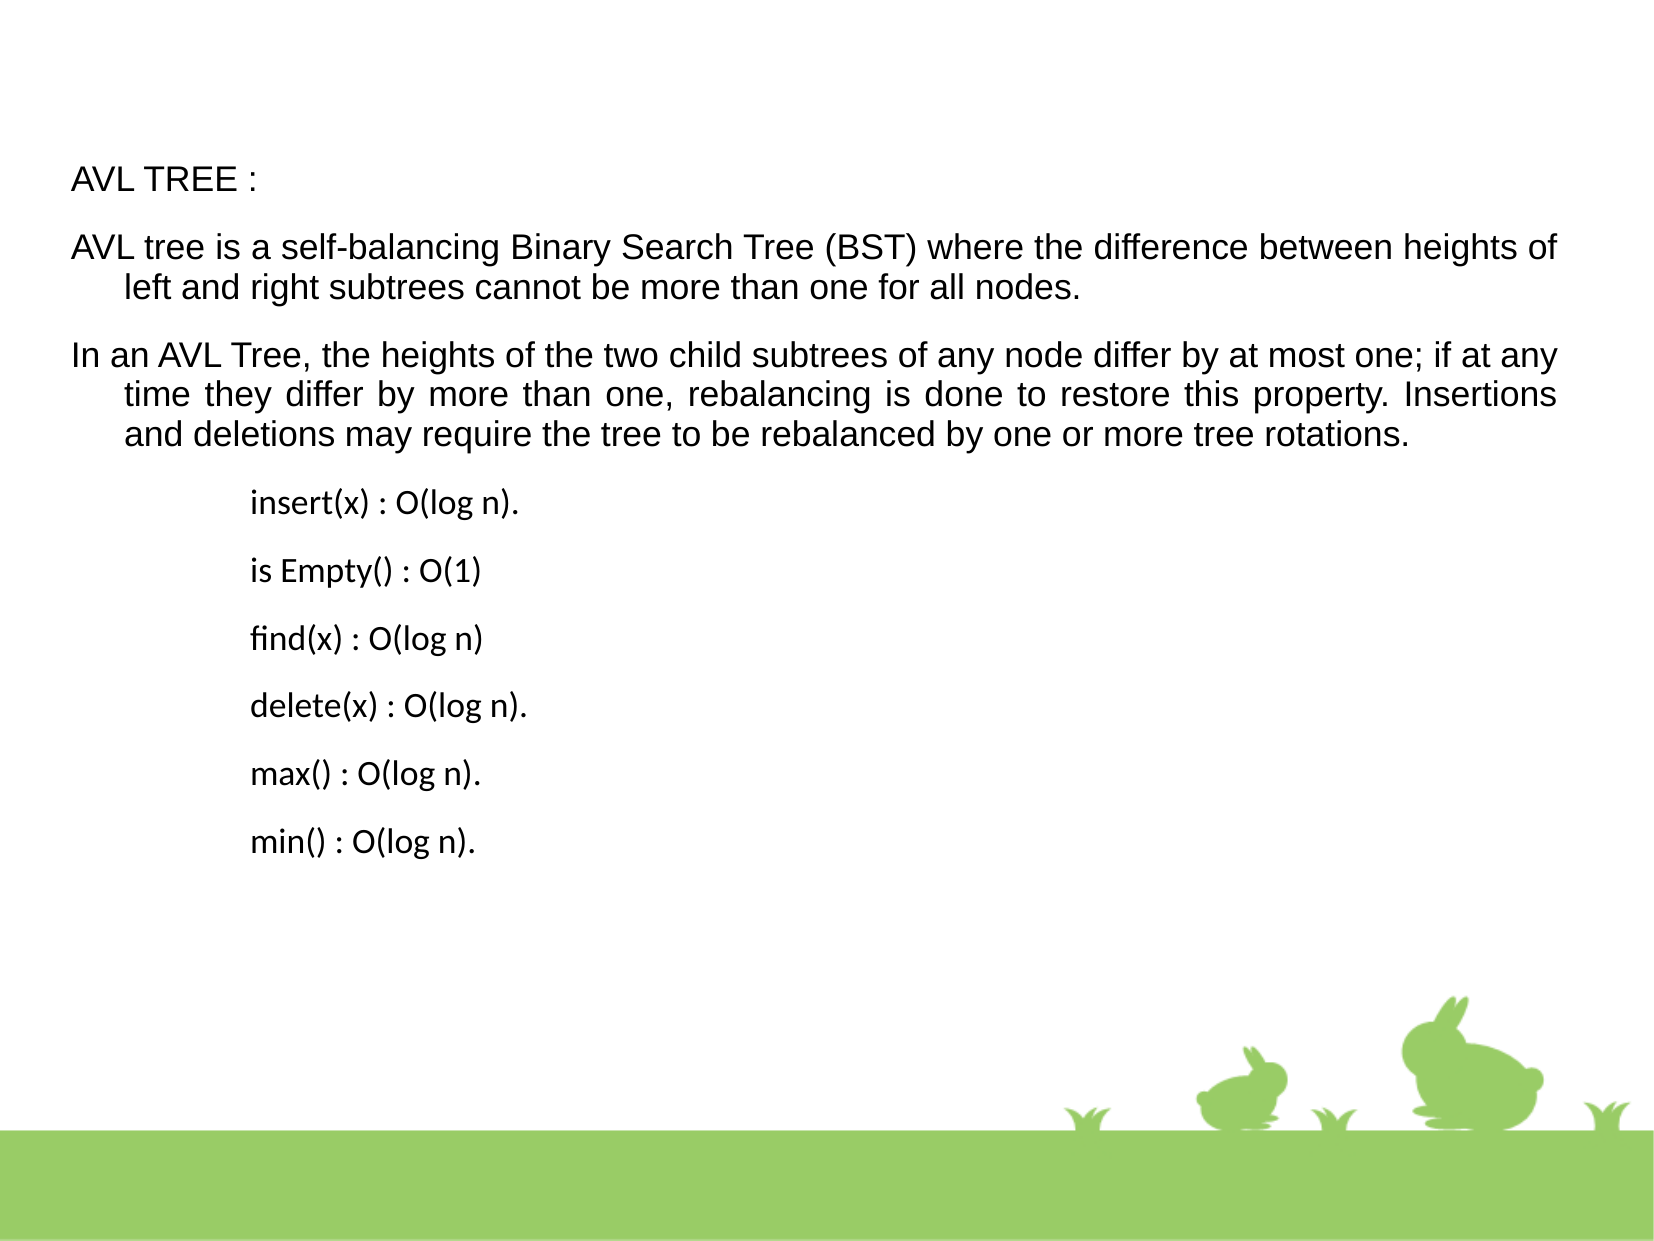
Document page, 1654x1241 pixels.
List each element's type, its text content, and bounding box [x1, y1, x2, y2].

picture [0, 0, 1654, 1241]
list AVL TREE : AVL tree is a self-balancing Binary Search Tree (BST) where the difference between heights of left and right subtrees cannot be more than one for all nodes. In an AVL Tree, the heights of the two child subtrees of any node differ by at most one; if at any time they differ by more than one, rebalancing is done to restore this property. Insertions and deletions may require the tree to be rebalanced by one or more tree rotations. insert(x) : O(log n). is Empty() : O(1) find(x) : O(log n) delete(x) : O(log n). max() : O(log n). min() : O(log n). [70, 155, 1559, 875]
